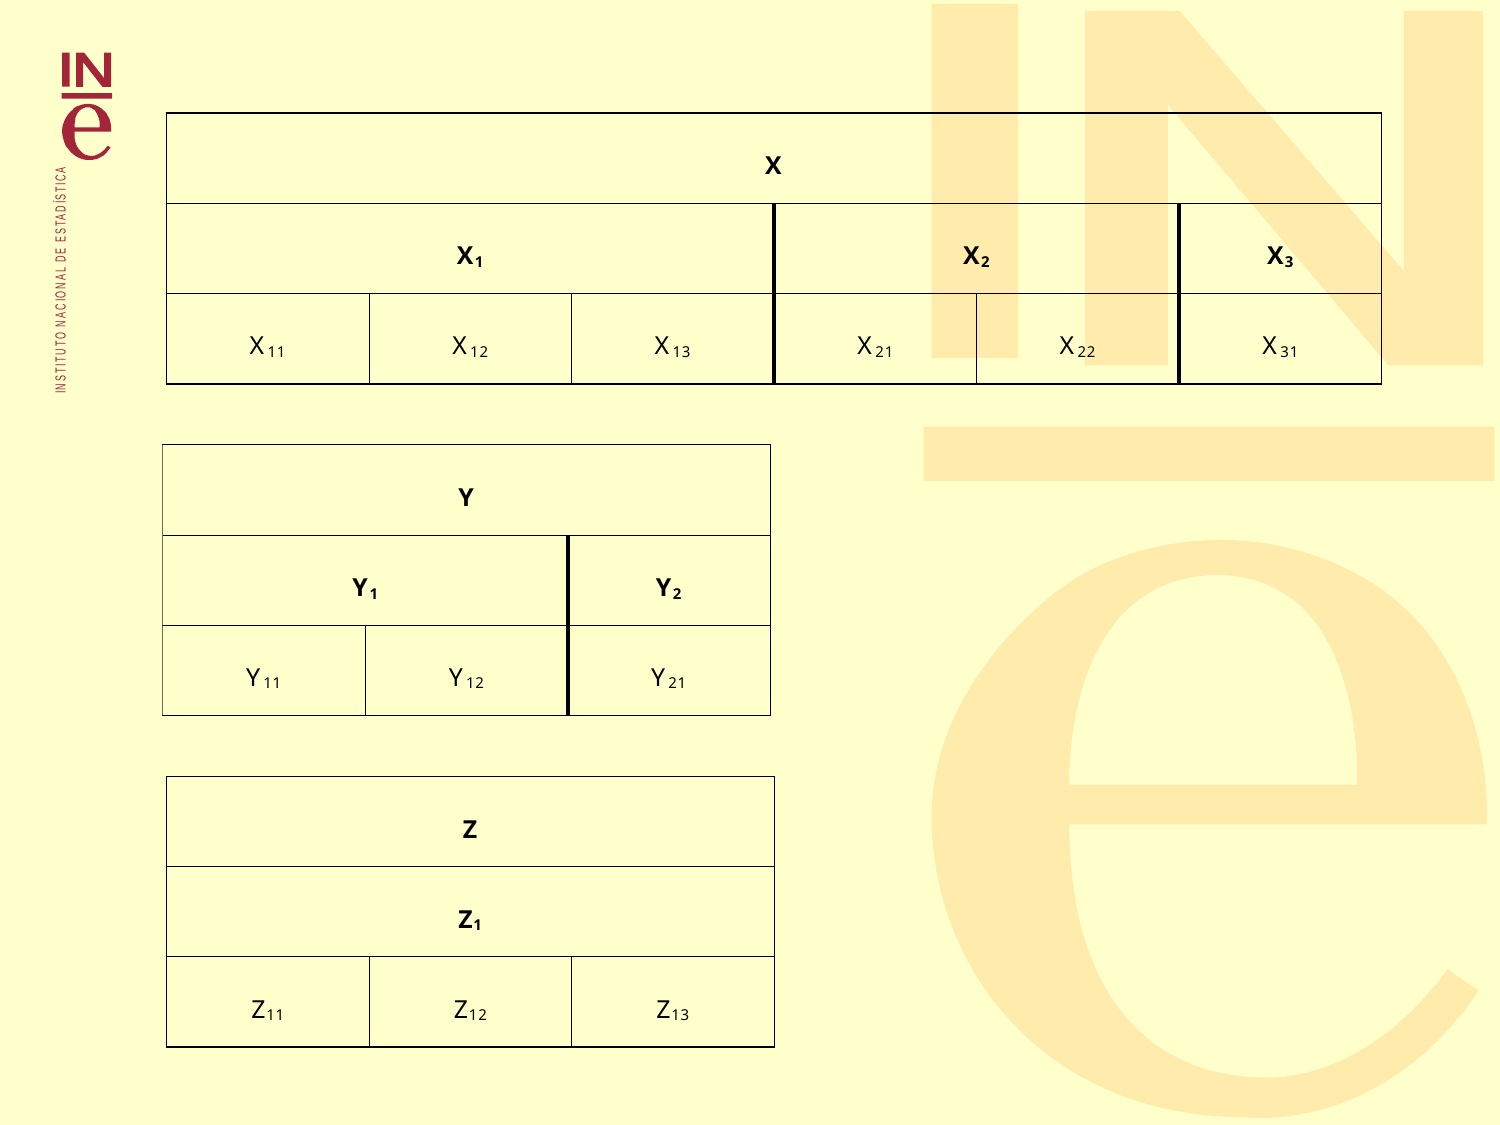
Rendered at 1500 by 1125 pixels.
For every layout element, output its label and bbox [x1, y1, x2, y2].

chart [162, 112, 1427, 1068]
